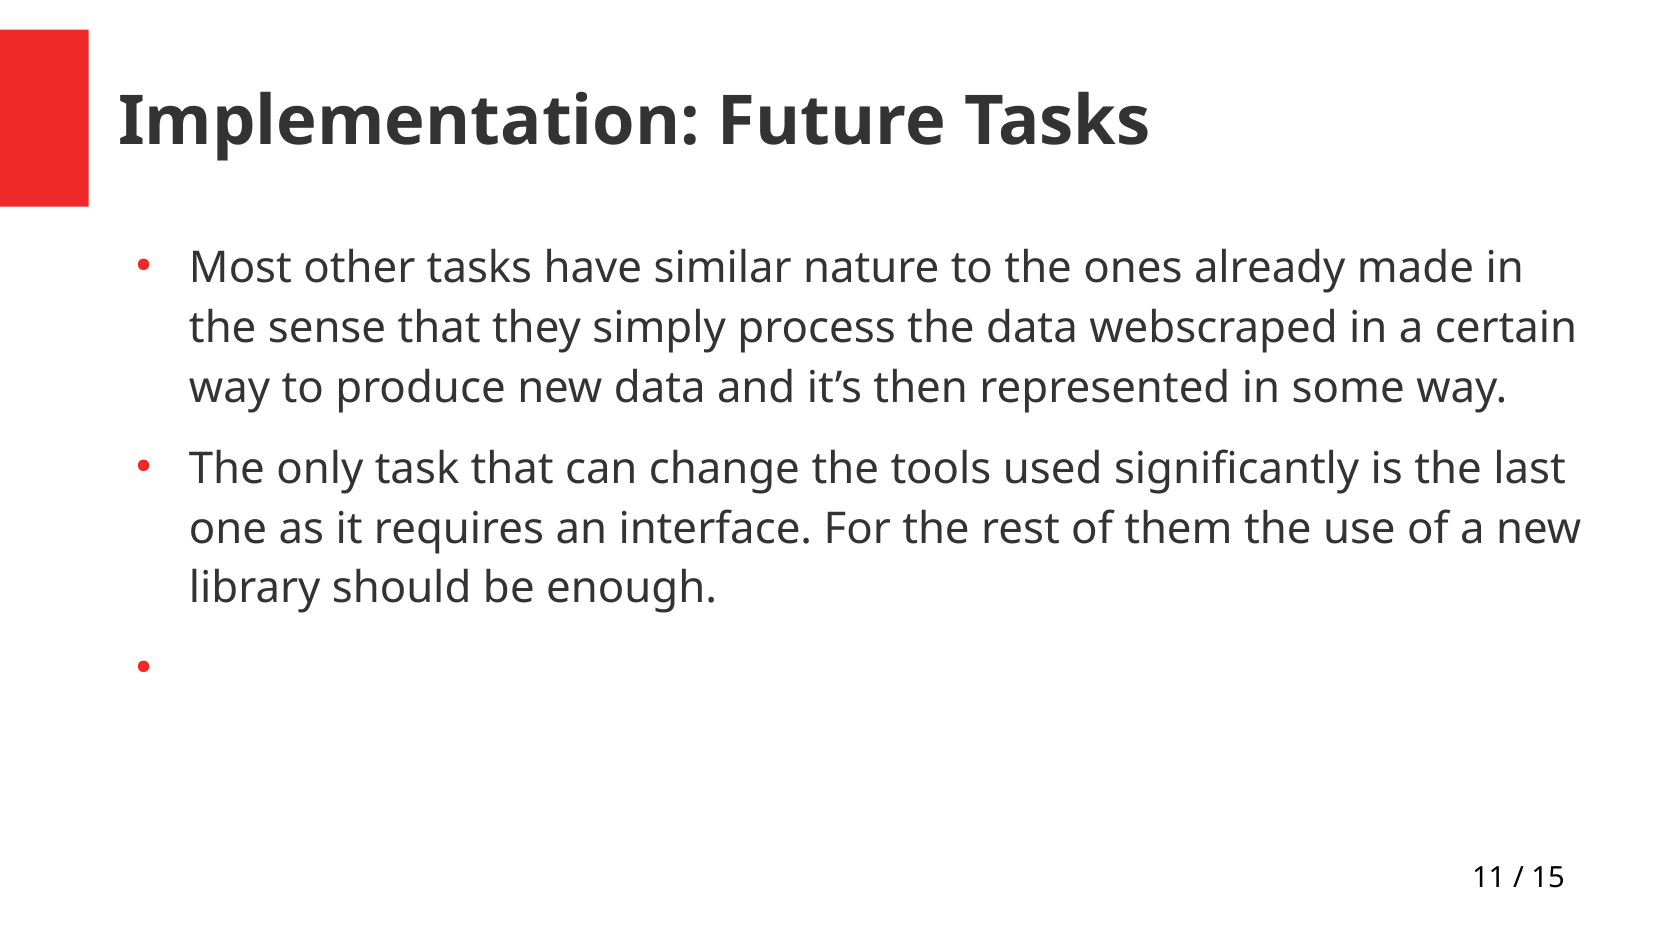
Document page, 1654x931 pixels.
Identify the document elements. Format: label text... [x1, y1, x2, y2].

list Most other tasks have similar nature to the ones already made in the sense that they simply process the data webscraped in a certain way to produce new data and it’s then represented in some way. The only task that can change the tools used significantly is the last one as it requires an interface. For the rest of them the use of a new library should be enough. [118, 236, 1595, 798]
title Implementation: Future Tasks [118, 29, 1595, 207]
